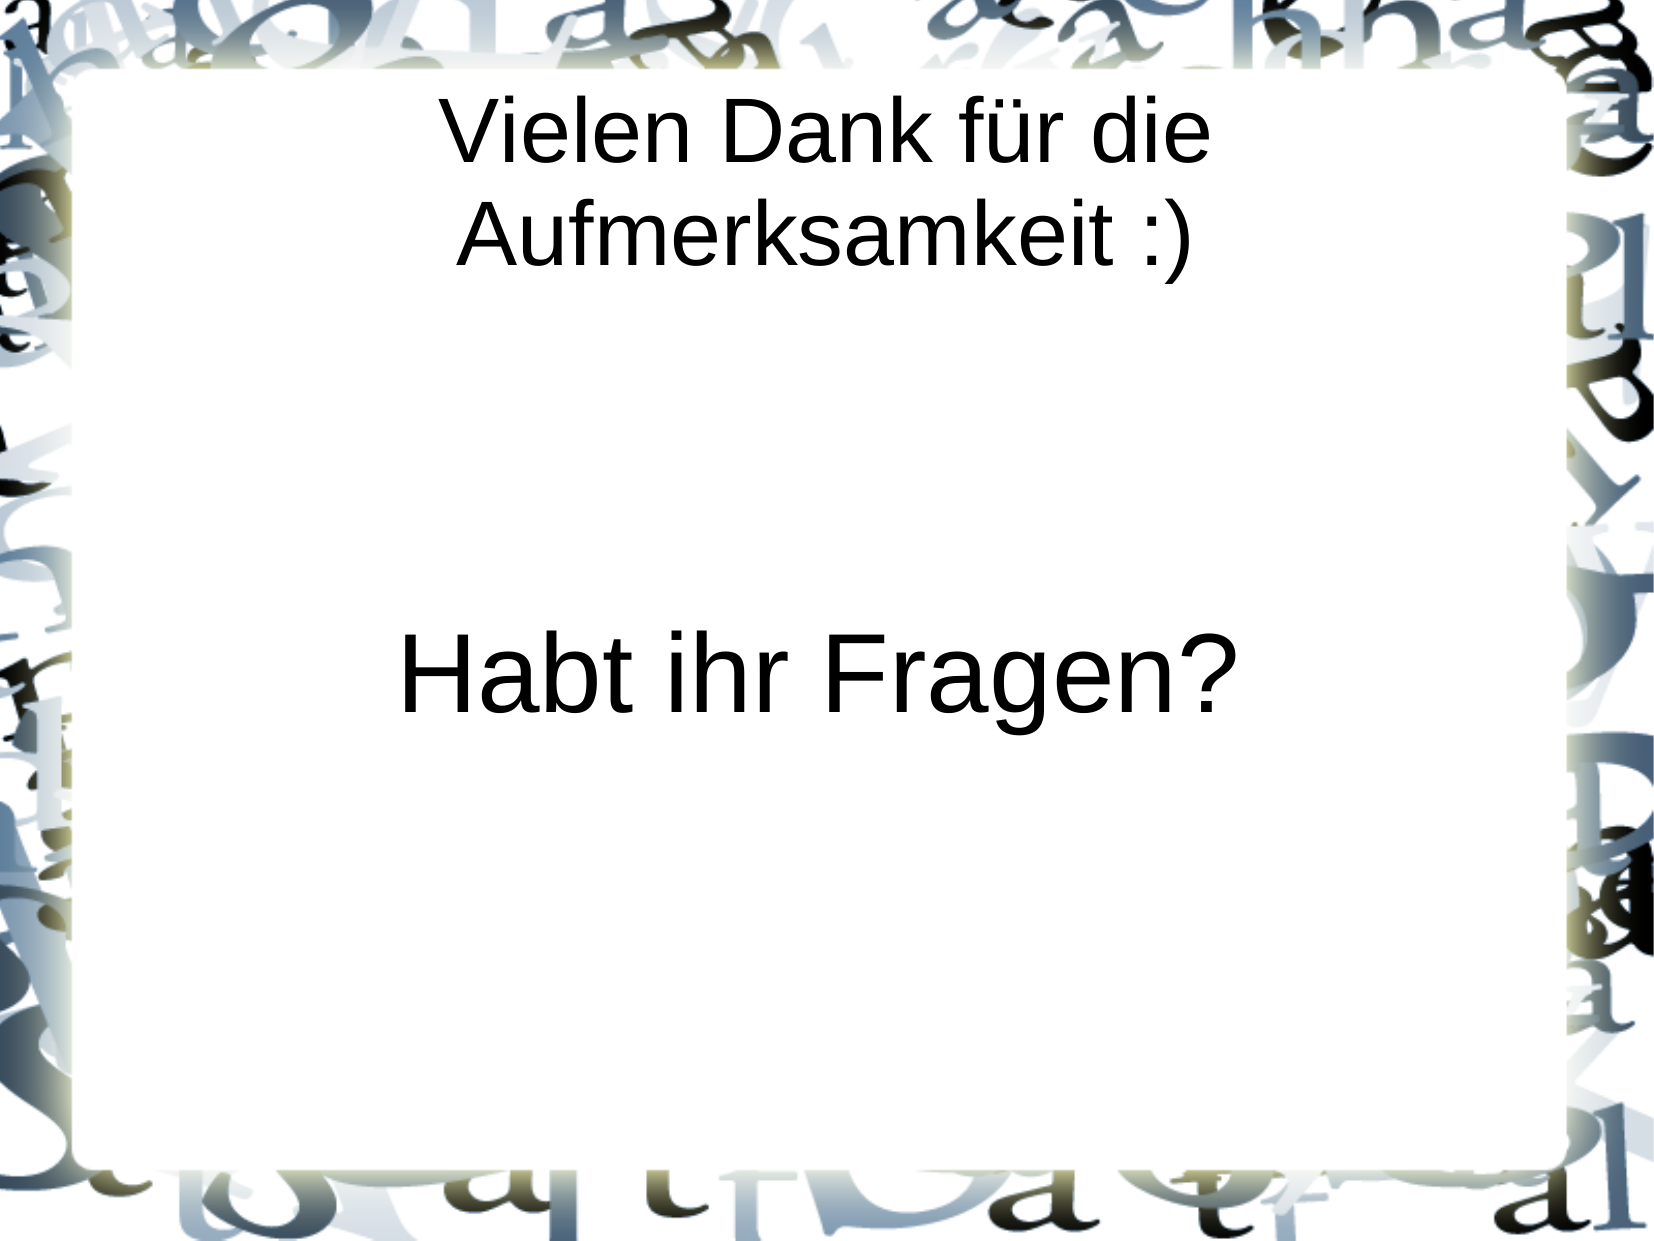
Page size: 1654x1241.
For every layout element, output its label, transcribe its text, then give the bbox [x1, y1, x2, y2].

title Vielen Dank für die Aufmerksamkeit :) [82, 78, 1571, 287]
subtitle Habt ihr Fragen? [106, 313, 1530, 1034]
picture [0, 0, 1654, 1241]
